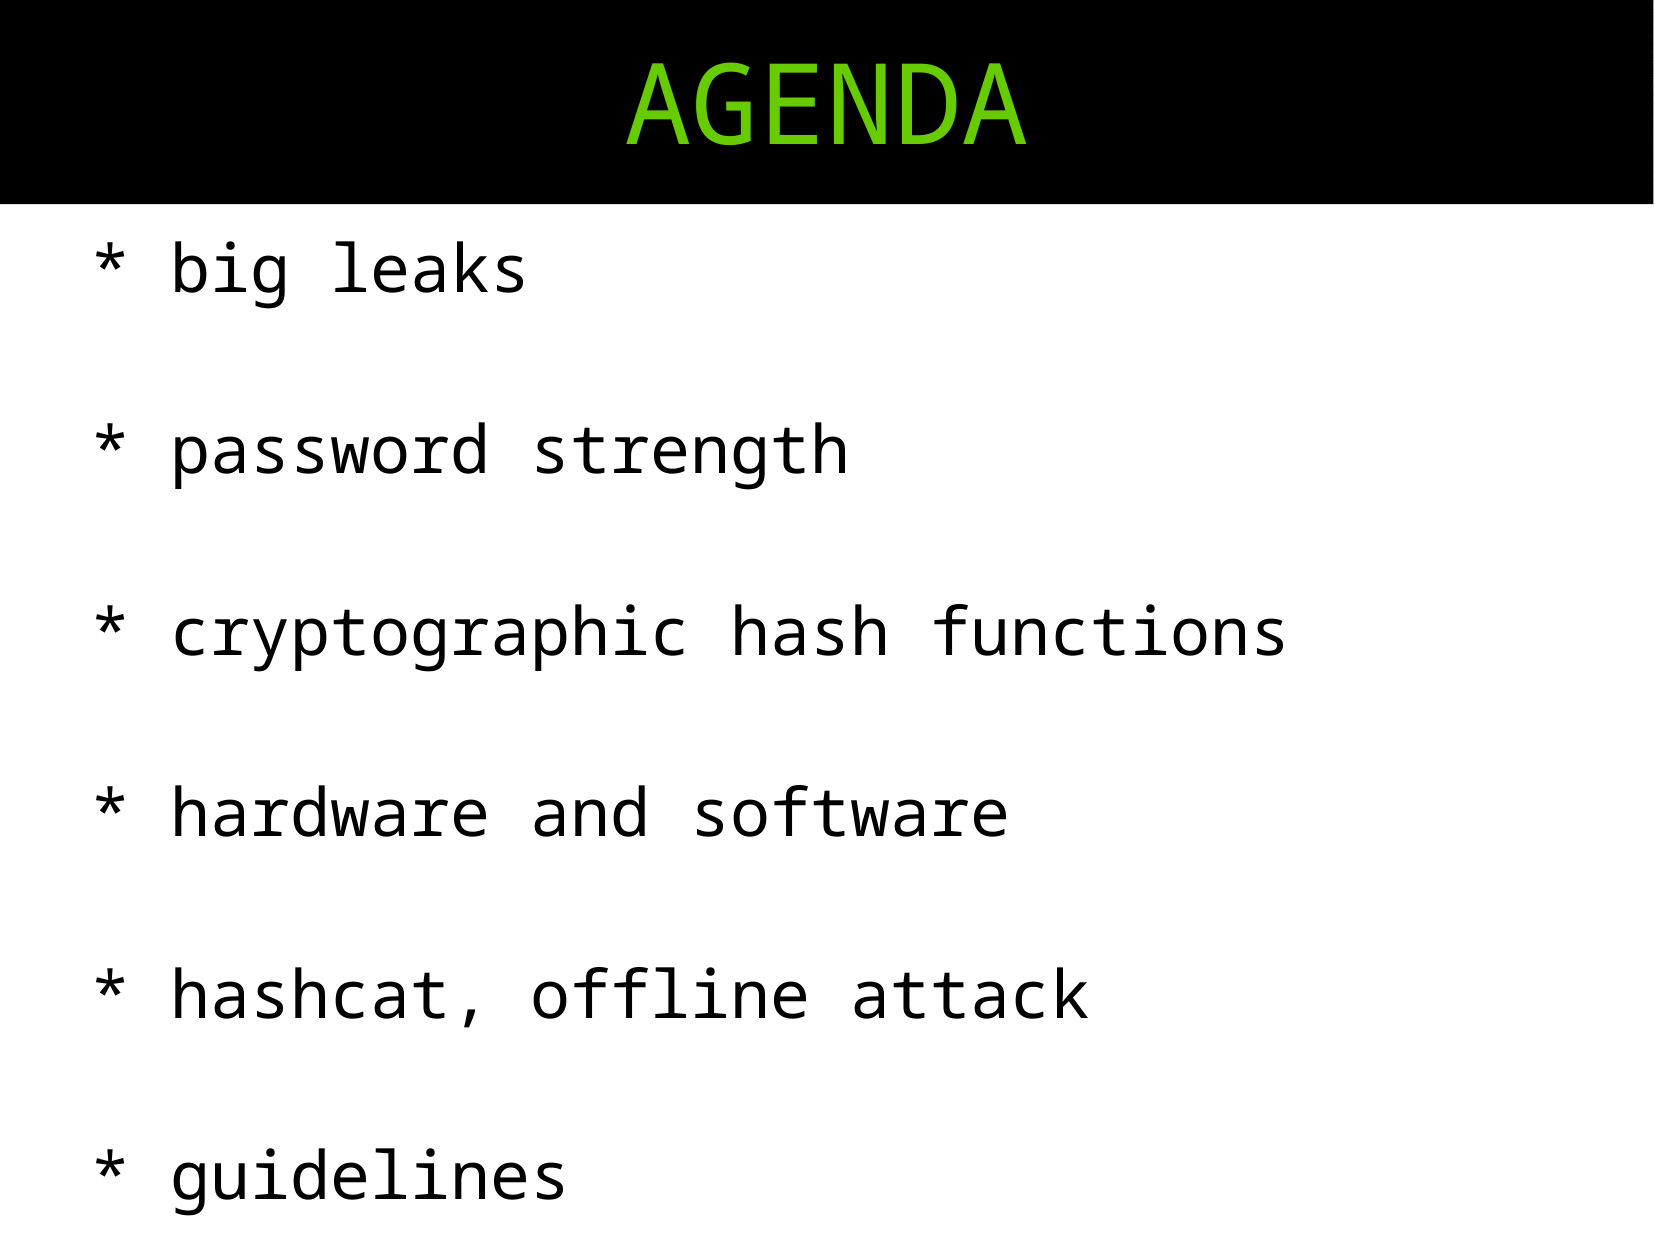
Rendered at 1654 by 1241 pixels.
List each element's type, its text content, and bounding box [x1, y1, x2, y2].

title AGENDA [0, 0, 1654, 205]
subtitle * big leaks * password strength * cryptographic hash functions * hardware and software * hashcat, offline attack * guidelines [90, 292, 1561, 1148]
